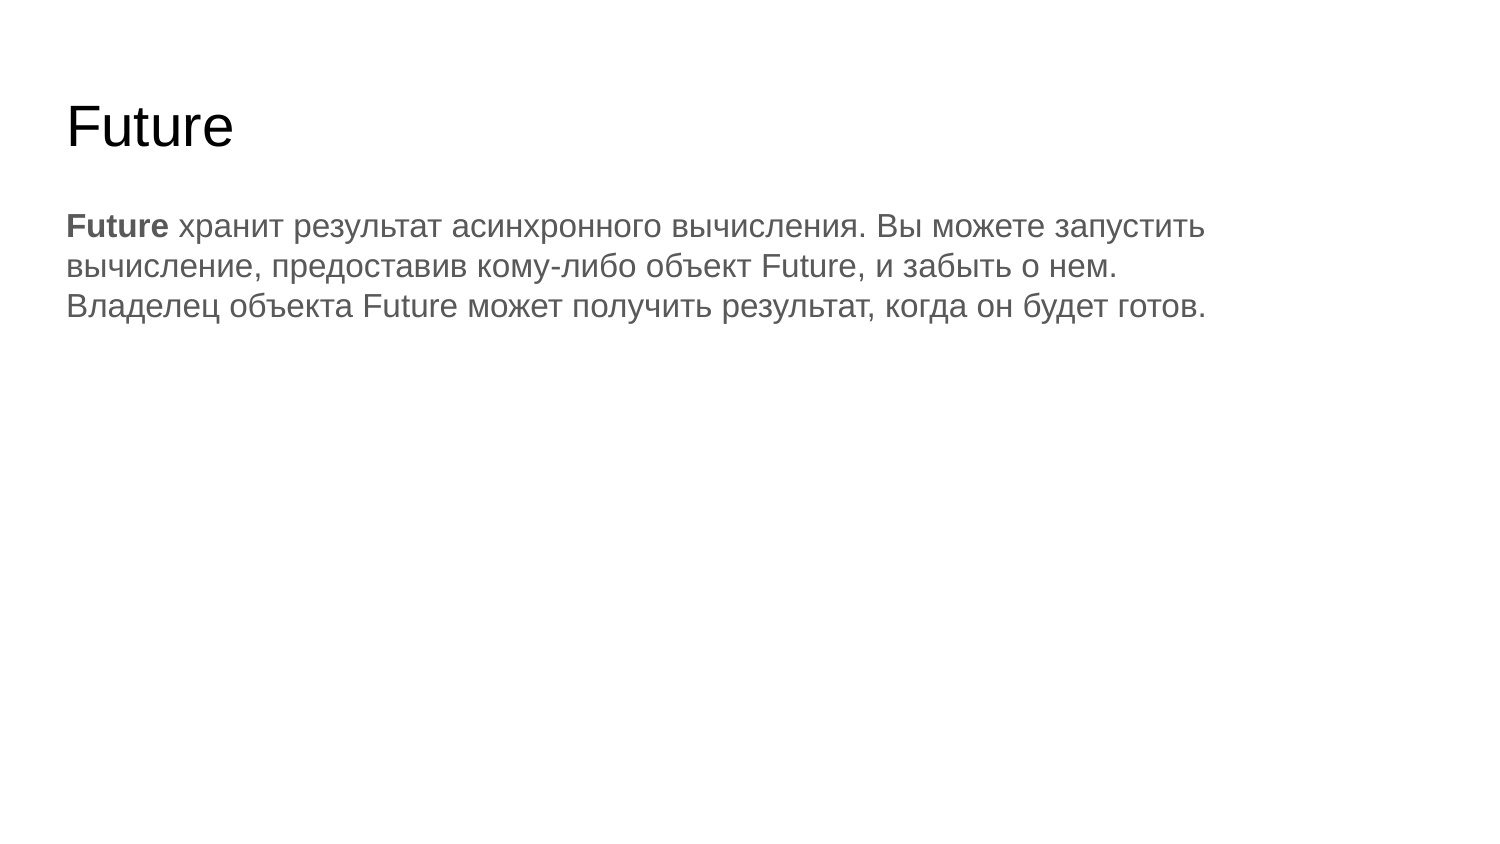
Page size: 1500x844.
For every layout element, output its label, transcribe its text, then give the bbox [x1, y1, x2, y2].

title Future [51, 72, 1449, 167]
list Future хранит результат асинхронного вычисления. Вы можете запустить вычисление, предоставив кому-либо объект Future, и забыть о нем. Владелец объекта Future может получить результат, когда он будет готов. [51, 189, 1284, 750]
